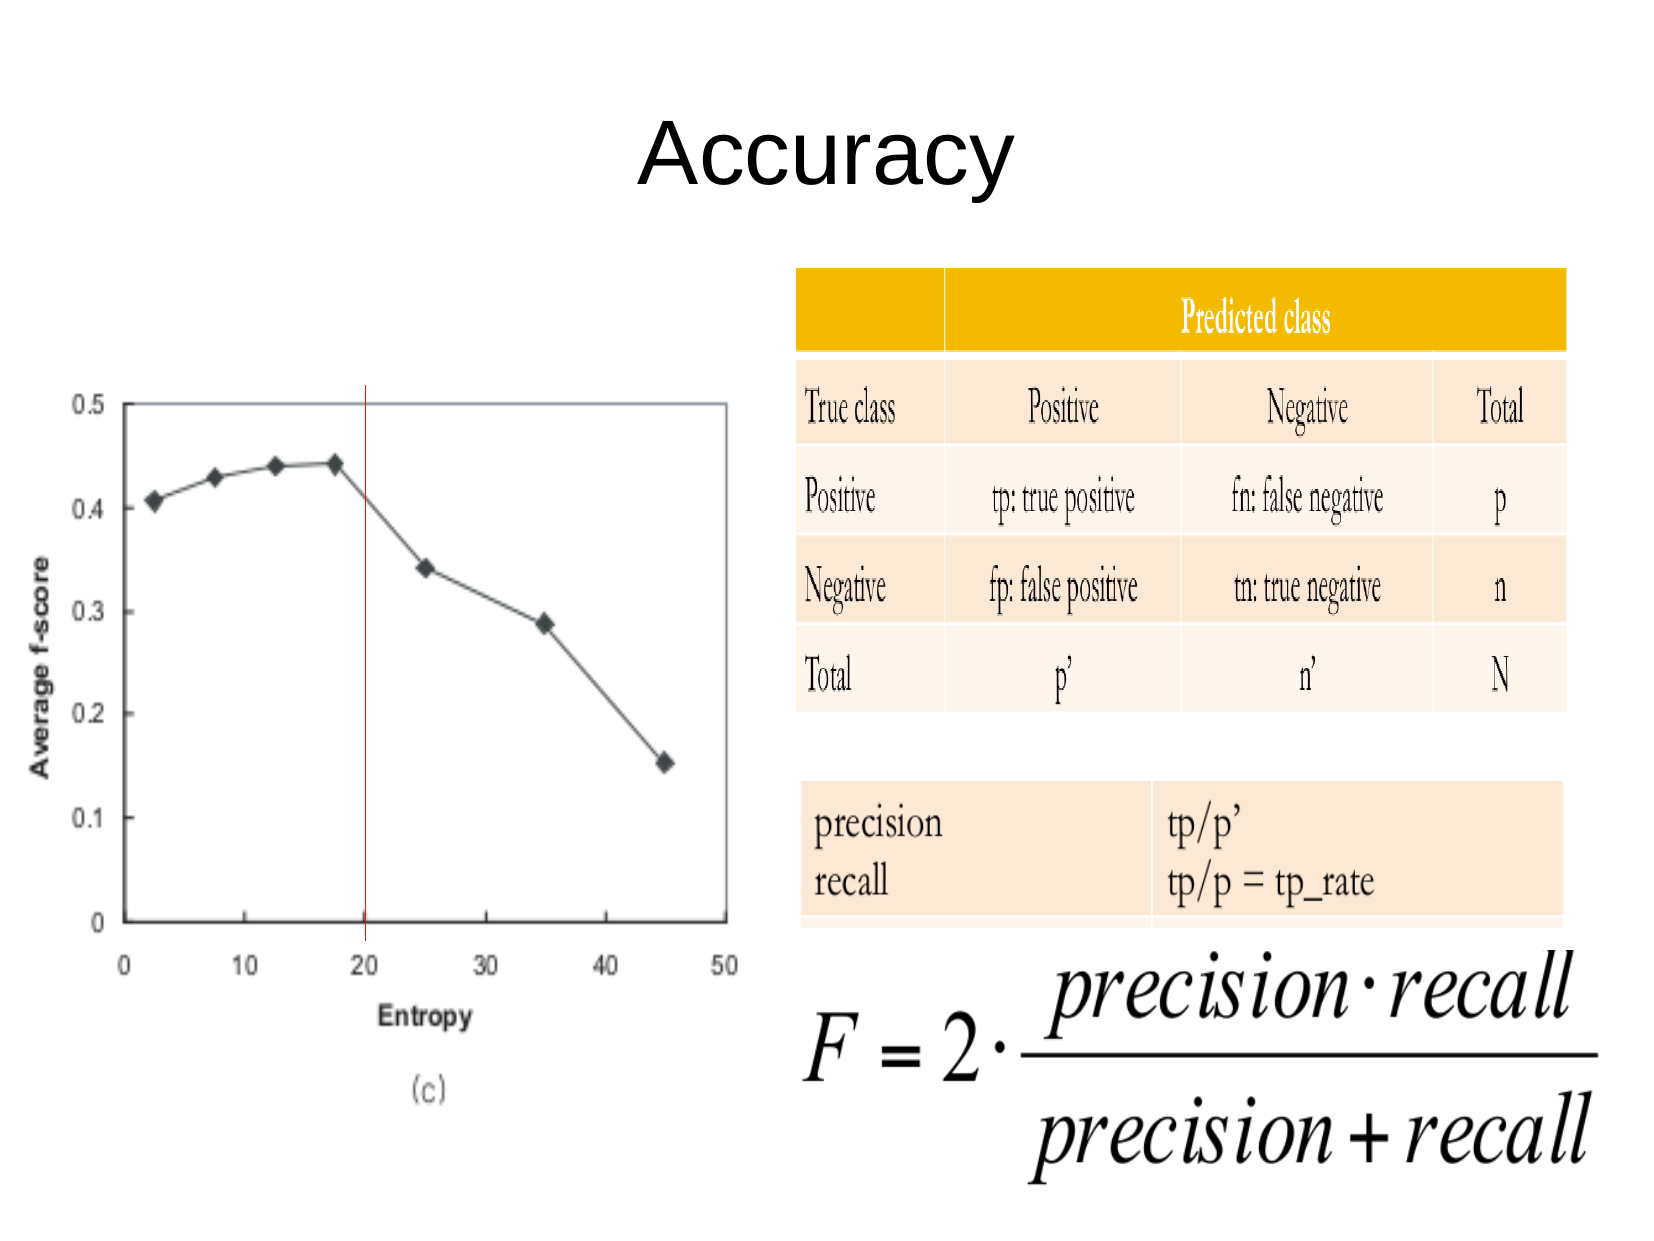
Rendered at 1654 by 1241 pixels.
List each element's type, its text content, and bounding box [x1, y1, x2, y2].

title Accuracy [82, 49, 1571, 257]
picture [8, 215, 1621, 1201]
